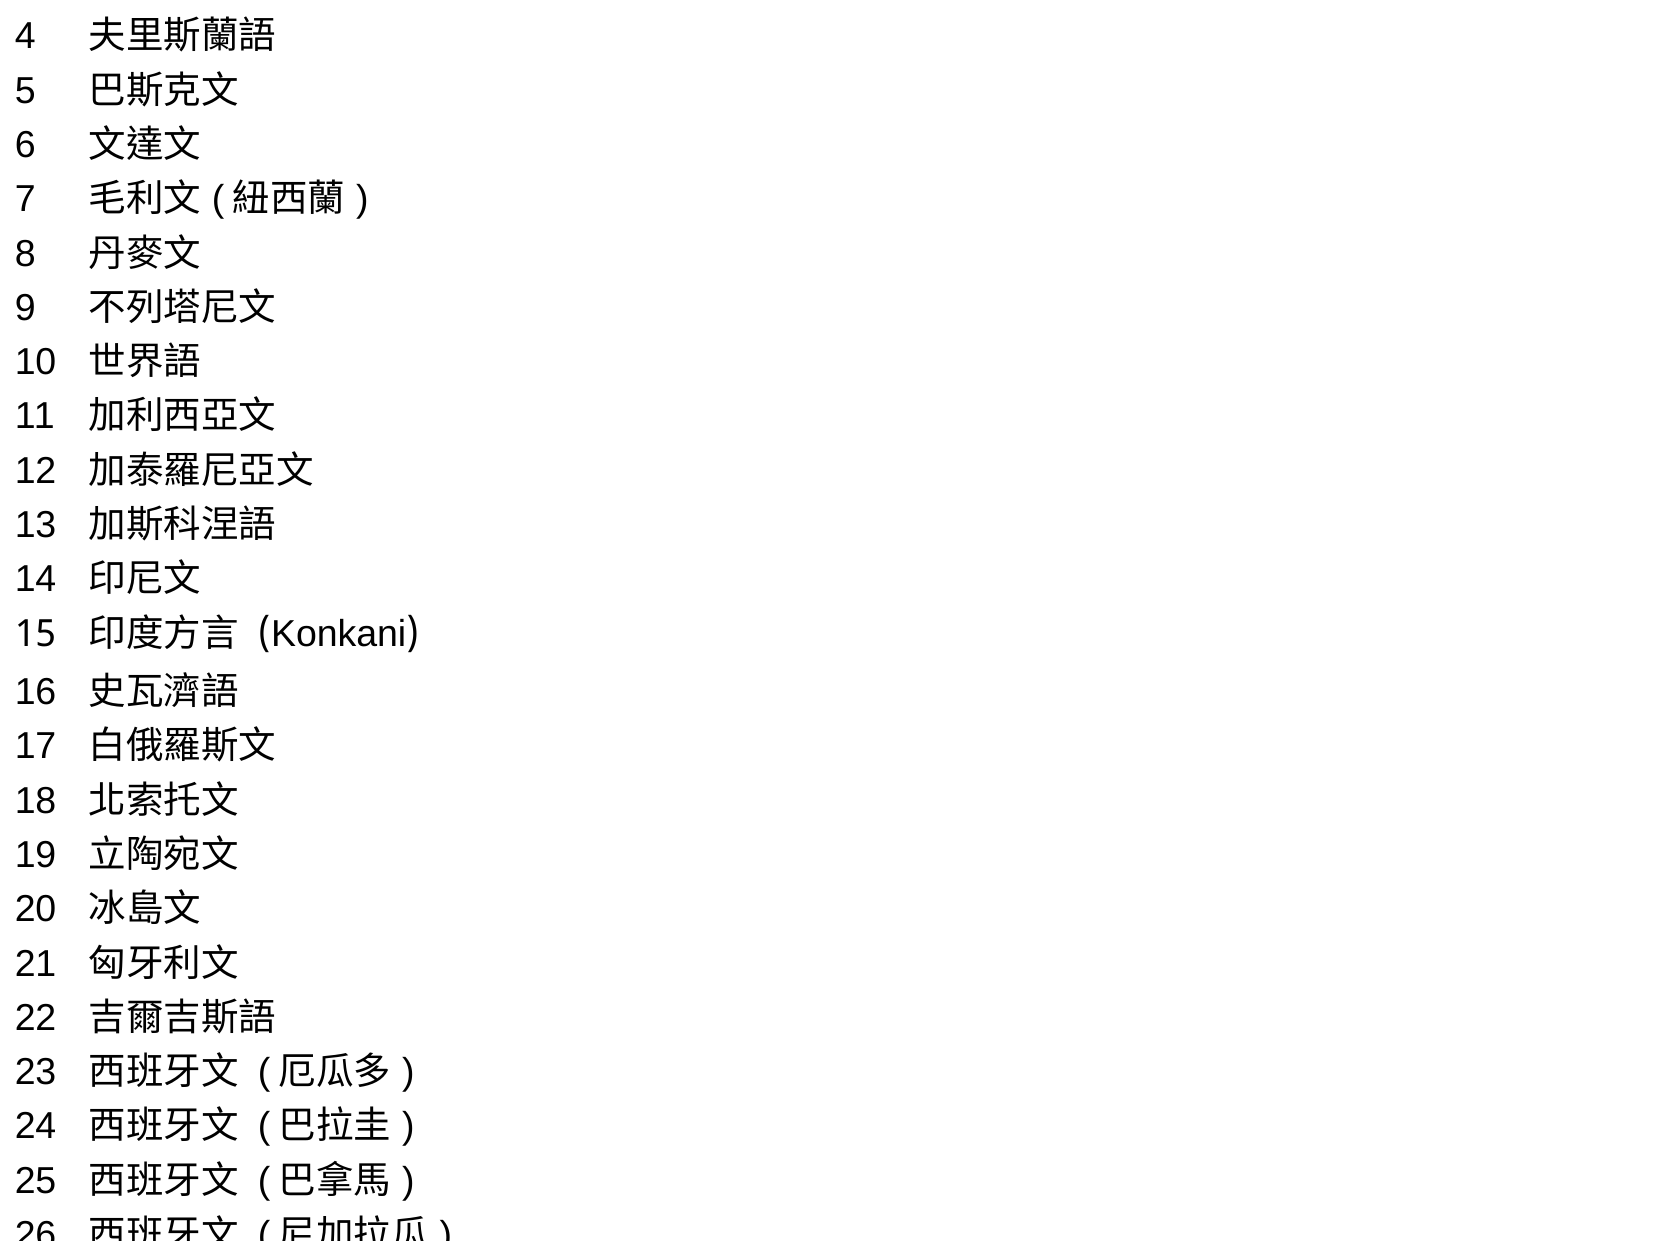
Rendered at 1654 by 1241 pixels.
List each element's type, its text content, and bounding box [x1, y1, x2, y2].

text_box 144 8 50 1 [無] 2 土耳其文 3 夫里斯蘭文 4 夫里斯蘭語 5 巴斯克文 6 文達文 7 毛利文(紐西蘭) 8 丹麥文 9 不列塔尼文 10 世界語 11 加利西亞文 12 加泰羅尼亞文 13 加斯科涅語 14 印尼文 15 印度方言 (Konkani) 16 史瓦濟語 17 白俄羅斯文 18 北索托文 19 立陶宛文 20 冰島文 21 匈牙利文 22 吉爾吉斯語 23 西班牙文 (厄瓜多) 24 西班牙文 (巴拉圭) 25 西班牙文 (巴拿馬) 26 西班牙文 (尼加拉瓜) 27 西班牙文 (瓜地馬拉) 28 西班牙文 (多米尼加) 29 西班牙文 (西班牙) 30 西班牙文 (宏都拉斯) 31 西班牙文 (阿根廷) 32 西班牙文 (委內瑞拉) 33 西班牙文 (波多黎各) 34 西班牙文 (玻利維亞) 35 西班牙文 (哥倫比亞) 36 西班牙文 (哥斯大黎加) 37 西班牙文 (烏拉圭) 38 西班牙文 (秘魯) 39 西班牙文 (現代) 40 西班牙文 (智利) 41 西班牙文 (墨西哥) 42 西班牙文 (薩爾瓦多) 43 克羅地亞文 44 希臘文 45 芬蘭文 46 阿塞拜疆文 (拉丁文) 47 阿塞拜疆文 (斯拉夫文) 48 阿爾巴尼亞文 49 里托羅曼文 50 亞肯語 51 亞美尼亞文 52 法文 (比利時) 53 法文 (加拿大) 54 法文 (法國) 55 法文 (奧地利) 56 法文 (瑞士) 57 法文 (瑞士) 58 法文 (摩洛哥) 59 法文 (盧森堡) 60 法文 (盧森堡) 61 法羅群島文 62 波士尼亞文 63 波蘭文 64 英文 (千里達) 65 英文 (牙買加) 66 英文 (加拿大) 67 英文 (加勒比海) 68 英文 (貝里斯) 69 英文 (辛巴威) 70 英文 (英國) 71 英文 (南非) 72 英文 (美國) 73 英文 (紐西蘭) 74 英文 (菲律賓) 75 英文 (愛爾蘭) 76 英文 (澳大利亞) 77 英語 (印度) 78 英語 (納米比亞) 79 金牙旺達 (盧旺達) 80 拉丁文 81 拉脫維亞文 82 俄文 83 保加利亞文 84 南非語 (南非) 85 南非語 (納米比亞) 86 南索托語 87 哈薩克文 88 挪威文 (尼諾斯克) 89 挪威文 (波克默爾) 90 祖魯語 91 埃及古語 92 庫德文 (土耳其) 93 庫德文 (敘利亞) 94 恩德貝勒語 (南) 95 格陵蘭文 96 格魯吉亞文 97 烏克蘭文 98 烏茲別克文 (拉丁文) 99 烏茲別克文 (斯拉夫文) 100 班巴拉語 101 班圖文 (波札那) 102 班圖文 (南非) 103 荷蘭文 (比利時) 104 荷蘭文 (荷蘭) 105 華隆語 106 馬其頓文 107 馬來文 (汶萊) 108 馬來文 (馬來西亞) 109 國際文 110 捷克文 111 塔吉克語 112 提格利尼亞語 (厄立特里亞) 113 提格利尼亞語 (衣索比亞) 114 斐濟語 115 斯瓦希里文 (坦尚尼亞) 116 斯瓦希里文 (肯亞) 117 斯洛伐克文 118 斯洛維尼亞文 119 葡萄牙文 (巴西) 120 葡萄牙文 (葡萄牙) 121 奧克文 122 愛沙尼亞文 123 愛爾蘭文 124 楚瓦士語 125 瑞士法文 126 瑞典文 (芬蘭) 127 瑞典文 (瑞典) 128 義大利文 (瑞士) 129 義大利文 (義大利) 130 蒙古文 131 蓋爾文 (蘇格蘭) 132 頌加文 133 塞爾維亞文 (拉丁文) 134 塞爾維亞文 (斯拉夫文) 135 廓薩文 136 德文 (列支敦斯登) 137 德文 (德國) 138 德希維希文 139 德語 (比利時) 140 穆爾 141 薩丁文 142 盧森堡語 143 羅馬尼亞文 144 韃靼文 1 [無] 2 中文 (香港) 3 中文 (新加坡) 4 中文 (澳門) 5 中文 (繁體) 6 中文 (簡體) 7 日文 8 韓文 (南韓) 1 [無] 2 不丹語 3 印度方言 (Manipuri) 4 印度方言 (Marathi) 5 印度方言 (Telugu) 6 印度的卡納達文 7 印度的阿薩姆文 8 古吉拉特文 9 尼泊爾文 (印度) 10 尼泊爾文 (尼泊爾) 11 北印度文 12 老撾文 13 希伯來文 14 阿姆哈拉語 15 阿拉伯文 (巴林) 16 阿拉伯文 (卡塔爾) 17 阿拉伯文 (伊拉克) 18 阿拉伯文 (沙烏地阿拉伯) 19 阿拉伯文 (阿拉伯聯合大公國) 20 阿拉伯文 (阿曼) 21 阿拉伯文 (阿爾及利亞) 22 阿拉伯文 (利比亞) 23 阿拉伯文 (科威特) 24 阿拉伯文 (突尼西亞) 25 阿拉伯文 (約旦) 26 阿拉伯文 (埃及) 27 阿拉伯文 (敘利亞) 28 阿拉伯文 (葉門) 29 阿拉伯文 (摩洛哥) 30 阿拉伯文 (黎巴嫩) 31 坦米爾文 32 孟加拉文 (孟加拉) 33 孟加拉語 (印度) 34 波斯文 35 信德文 36 庫德文 (伊拉克) 37 庫德文 (伊朗) 38 旁遮普文 39 泰文 40 烏都文 (巴基斯坦) 41 烏都文 (印度) 42 高棉文 43 梵文 44 喀什米爾文 (印度) 45 喀什米爾文 (喀什米爾) 46 喀拉拉文 47 越南文 48 歐利亞文 49 錫蘭文 50 藏文 (中國大陸) [0, 0, 1654, 1241]
